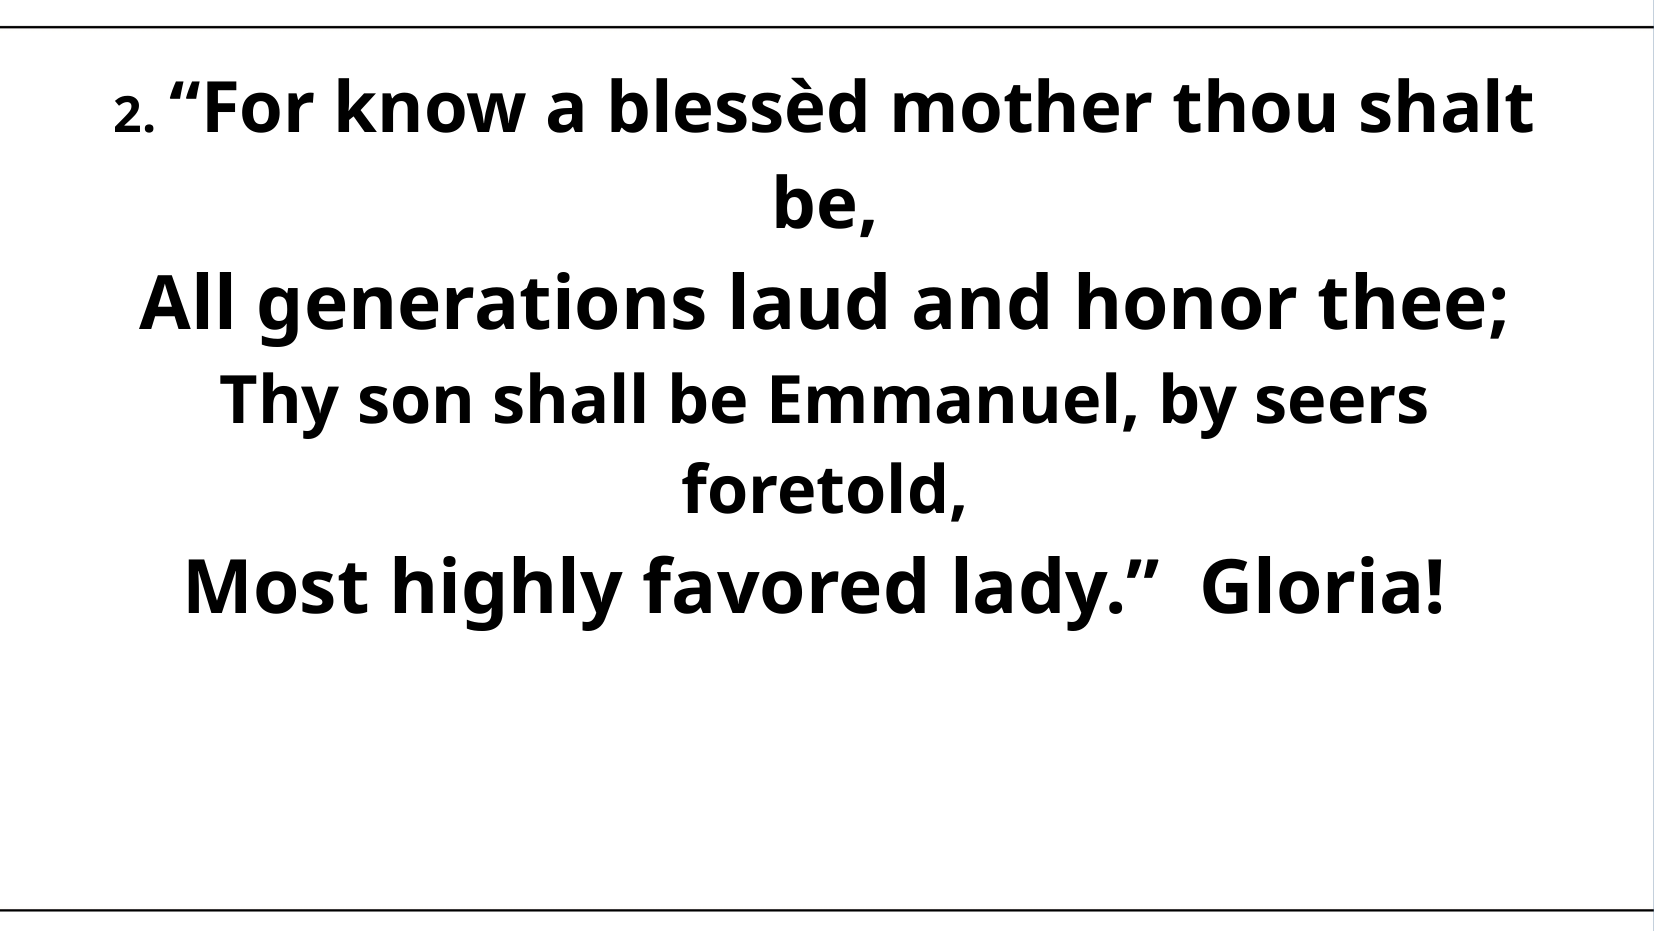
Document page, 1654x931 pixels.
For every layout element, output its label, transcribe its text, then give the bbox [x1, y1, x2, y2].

text_box 2. “For know a blessèd mother thou shalt be, All generations laud and honor thee; Thy son shall be Emmanuel, by seers foretold, Most highly favored lady.” Gloria! [75, 49, 1576, 481]
picture [0, 0, 1654, 931]
